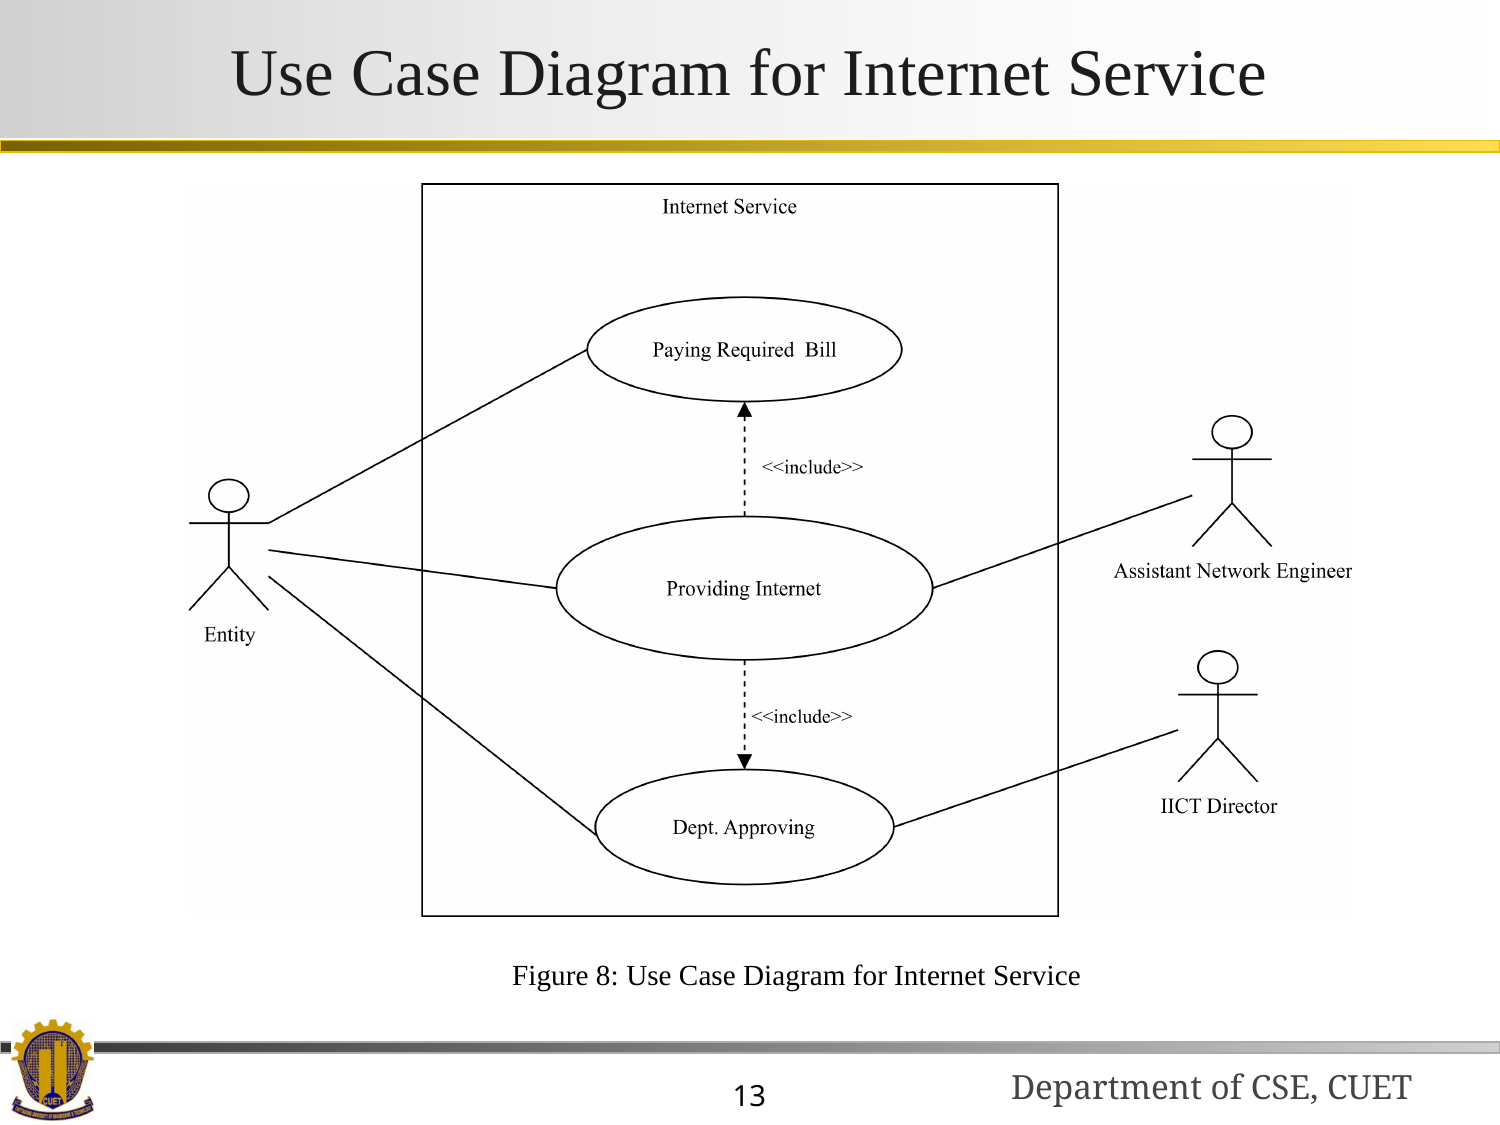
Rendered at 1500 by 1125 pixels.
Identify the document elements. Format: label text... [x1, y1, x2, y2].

title Use Case Diagram for Internet Service [0, 0, 1500, 138]
picture [11, 1019, 94, 1121]
text_box Figure 8: Use Case Diagram for Internet Service [454, 941, 1132, 1007]
picture [188, 183, 1352, 917]
